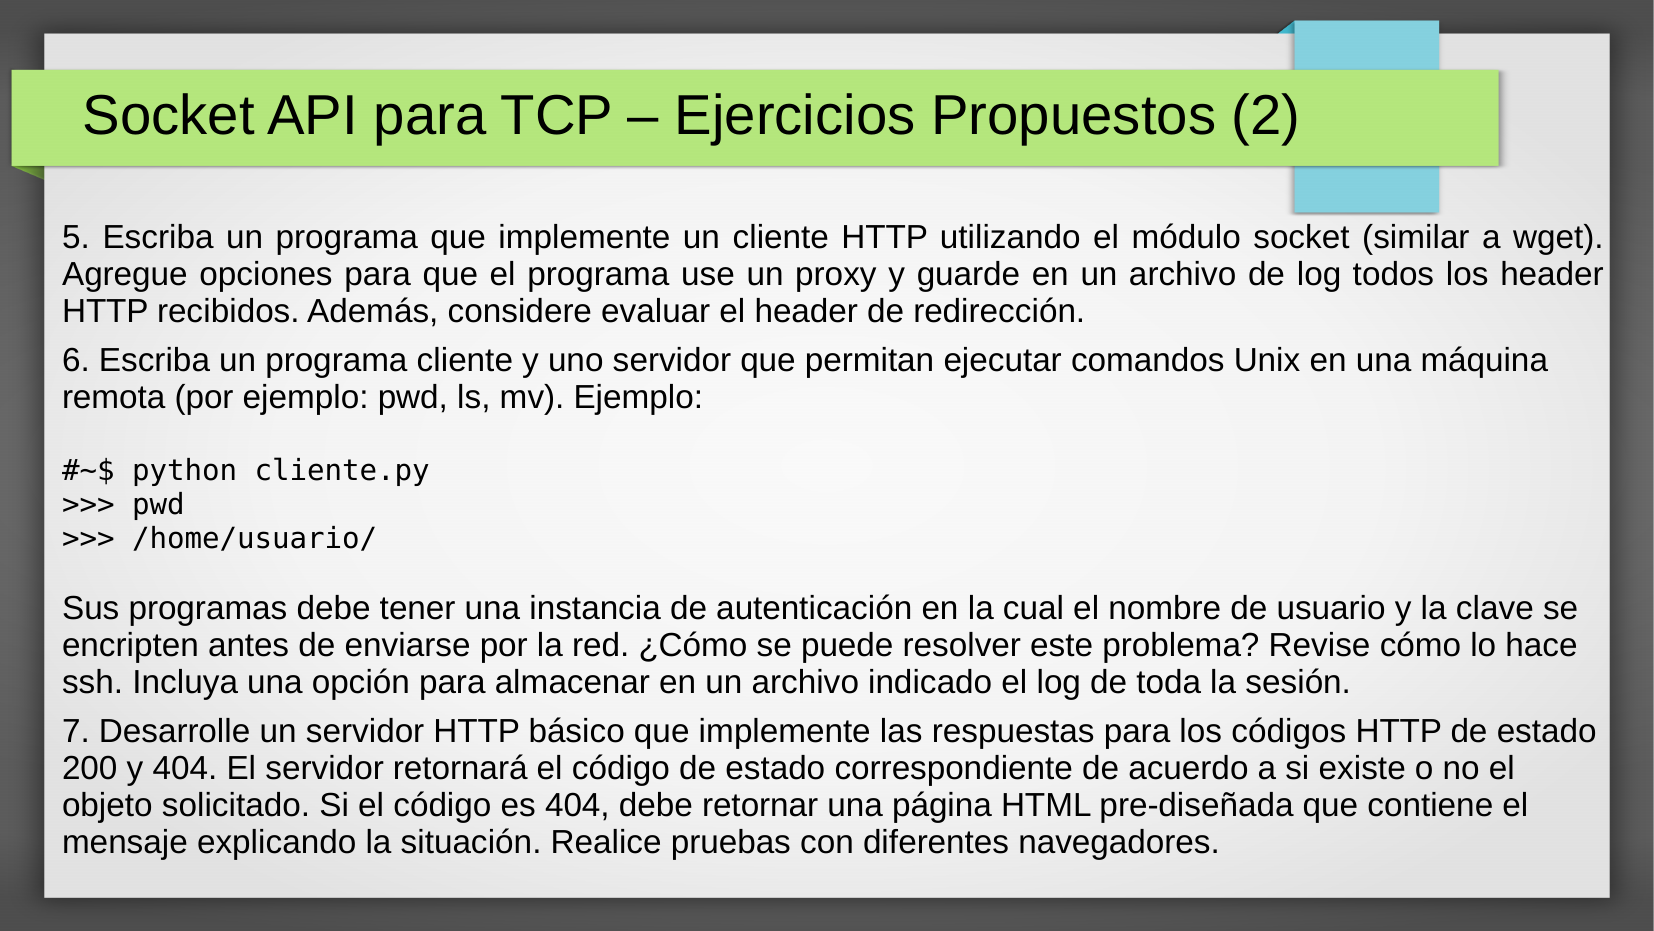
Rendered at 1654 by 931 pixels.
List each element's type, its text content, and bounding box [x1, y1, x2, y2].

title Socket API para TCP – Ejercicios Propuestos (2) [82, 52, 1371, 179]
picture [0, 0, 1654, 931]
subtitle Escriba un programa que implemente un cliente HTTP utilizando el módulo socket (similar a wget). Agregue opciones para que el programa use un proxy y guarde en un archivo de log todos los header HTTP recibidos. Además, considere evaluar el header de redirección. Escriba un programa cliente y uno servidor que permitan ejecutar comandos Unix en una máquina remota (por ejemplo: pwd, ls, mv). Ejemplo: #~$ python cliente.py >>> pwd >>> /home/usuario/ Sus programas debe tener una instancia de autenticación en la cual el nombre de usuario y la clave se encripten antes de enviarse por la red. ¿Cómo se puede resolver este problema? Revise cómo lo hace ssh. Incluya una opción para almacenar en un archivo indicado el log de toda la sesión. Desarrolle un servidor HTTP básico que implemente las respuestas para los códigos HTTP de estado 200 y 404. El servidor retornará el código de estado correspondiente de acuerdo a si existe o no el objeto solicitado. Si el código es 404, debe retornar una página HTML pre-diseñada que contiene el mensaje explicando la situación. Realice pruebas con diferentes navegadores. [62, 218, 1607, 875]
